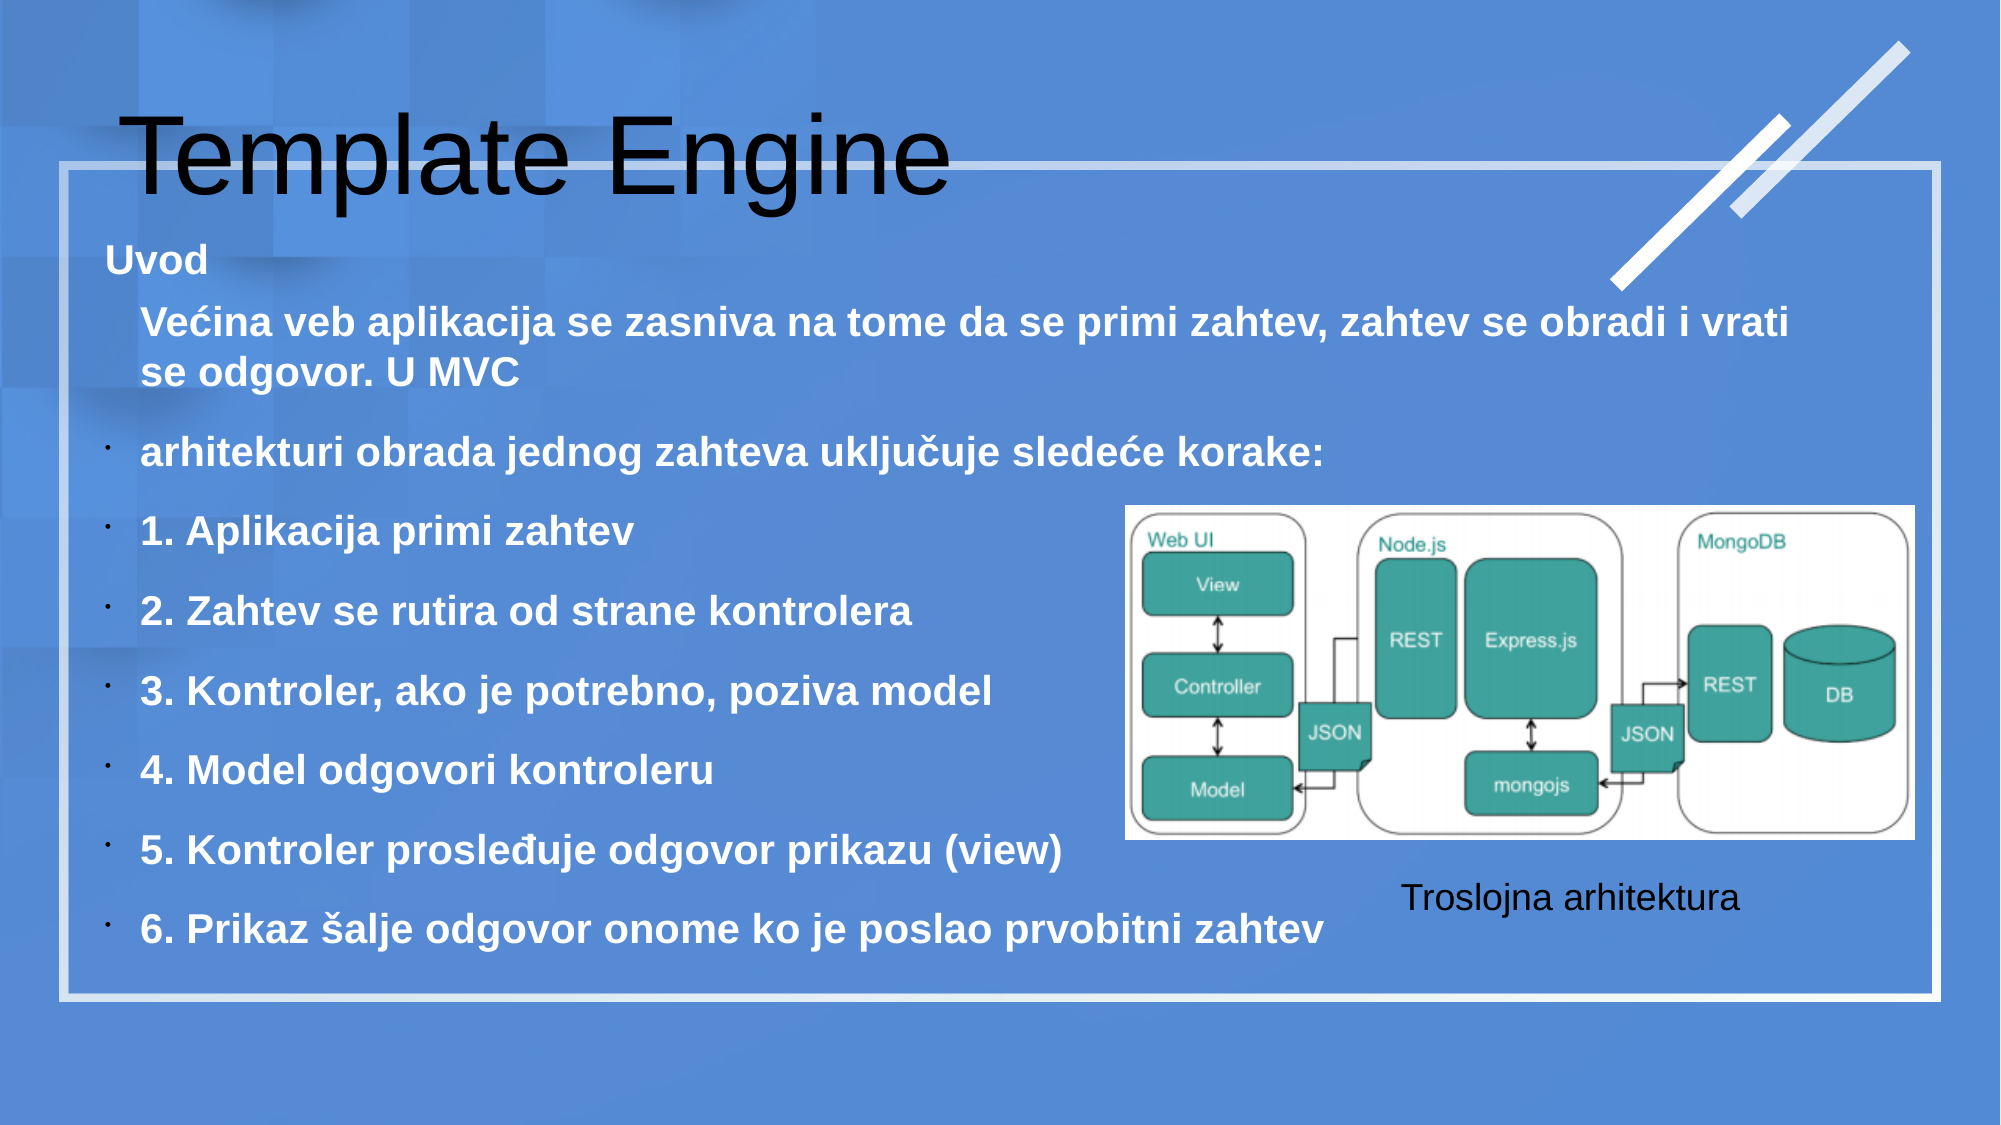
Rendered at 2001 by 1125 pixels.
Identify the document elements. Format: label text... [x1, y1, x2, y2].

text_box Template Engine [102, 74, 1175, 224]
text_box Troslojna arhitektura [1385, 869, 1756, 931]
text_box Većina veb aplikacija se zasniva na tome da se primi zahtev, zahtev se obradi i vrati se odgovor. U MVC arhitekturi obrada jednog zahteva uključuje sledeće korake: 1. Aplikacija primi zahtev 2. Zahtev se rutira od strane kontrolera 3. Kontroler, ako je potrebno, poziva model 4. Model odgovori kontroleru 5. Kontroler prosleđuje odgovor prikazu (view) 6. Prikaz šalje odgovor onome ko je poslao prvobitni zahtev [90, 287, 1846, 960]
picture [0, 0, 2001, 1125]
text_box [59, 40, 1941, 1002]
text_box Uvod [90, 224, 1846, 287]
